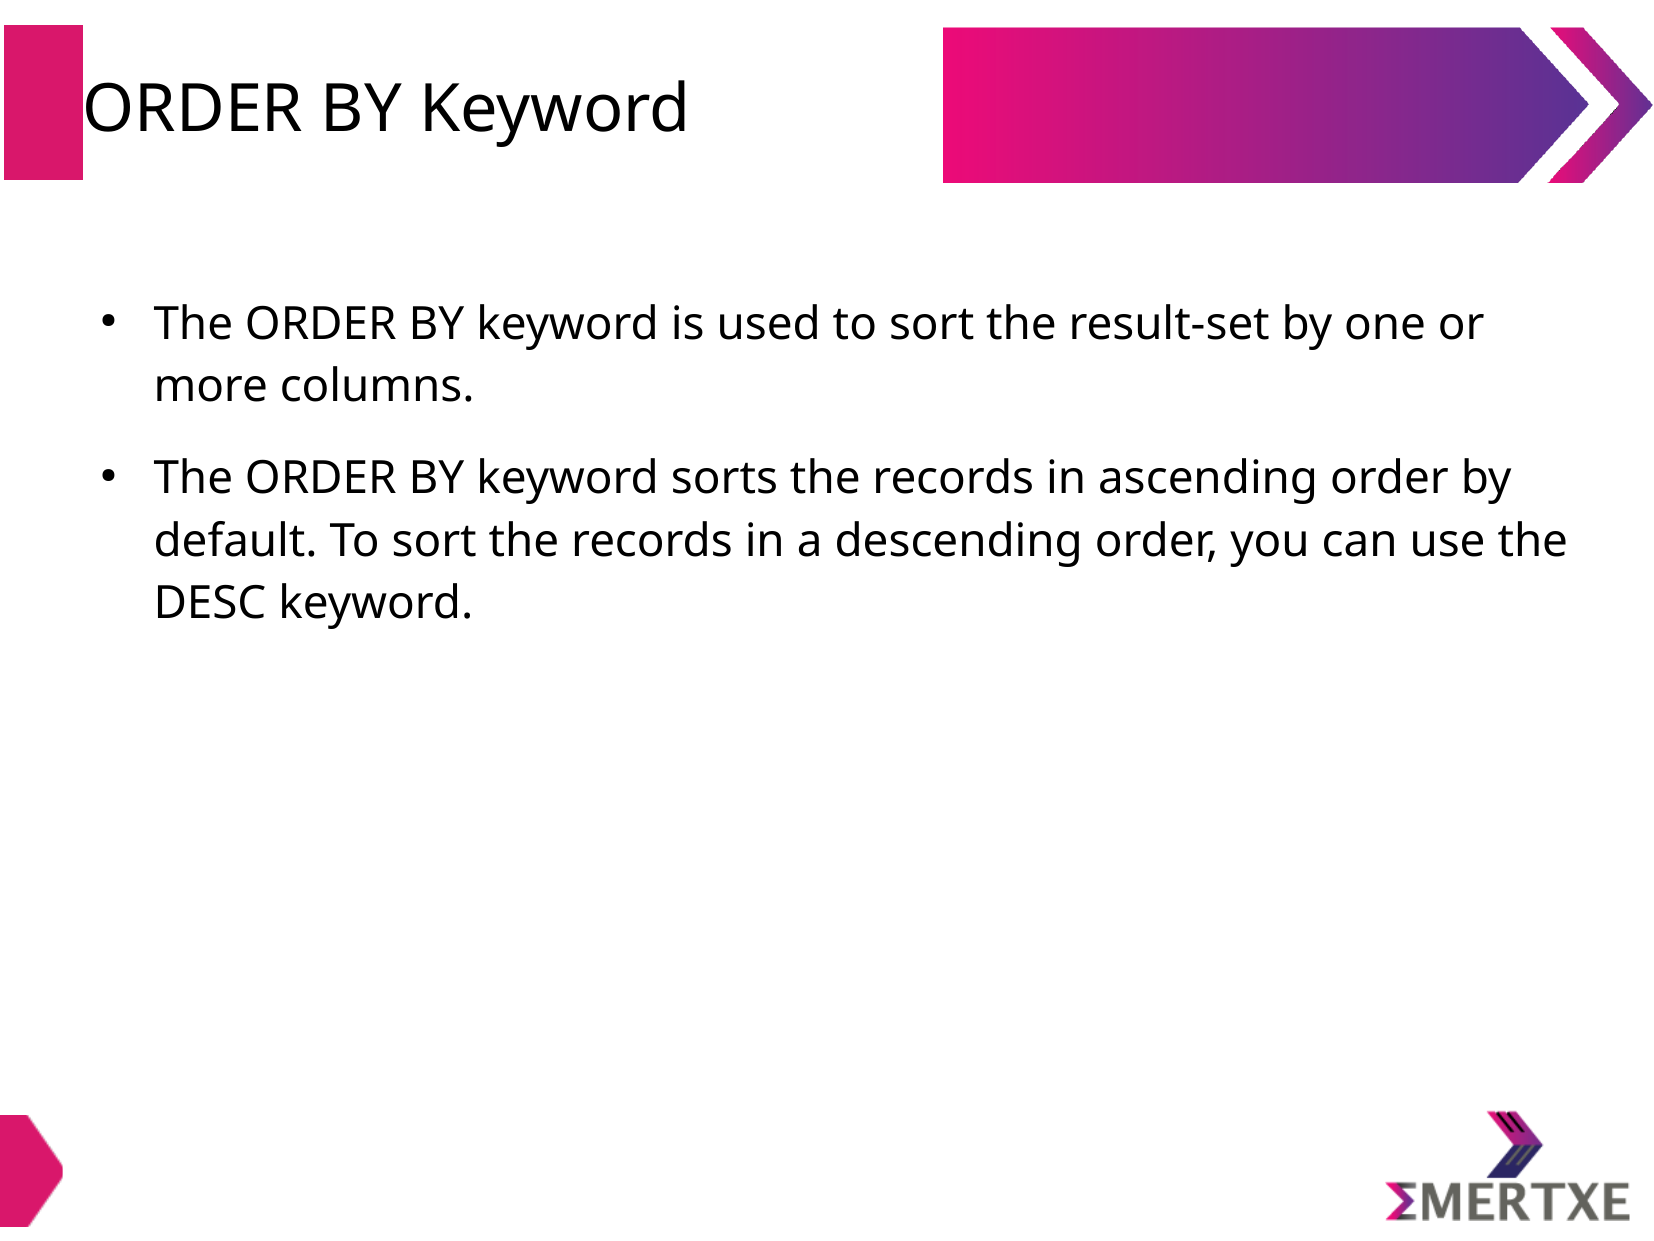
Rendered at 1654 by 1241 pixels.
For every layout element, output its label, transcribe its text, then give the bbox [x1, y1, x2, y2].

list The ORDER BY keyword is used to sort the result-set by one or more columns. The ORDER BY keyword sorts the records in ascending order by default. To sort the records in a descending order, you can use the DESC keyword. [82, 290, 1571, 1010]
title ORDER BY Keyword [82, 2, 1571, 210]
picture [1571, 27, 1653, 183]
picture [1385, 1107, 1631, 1221]
